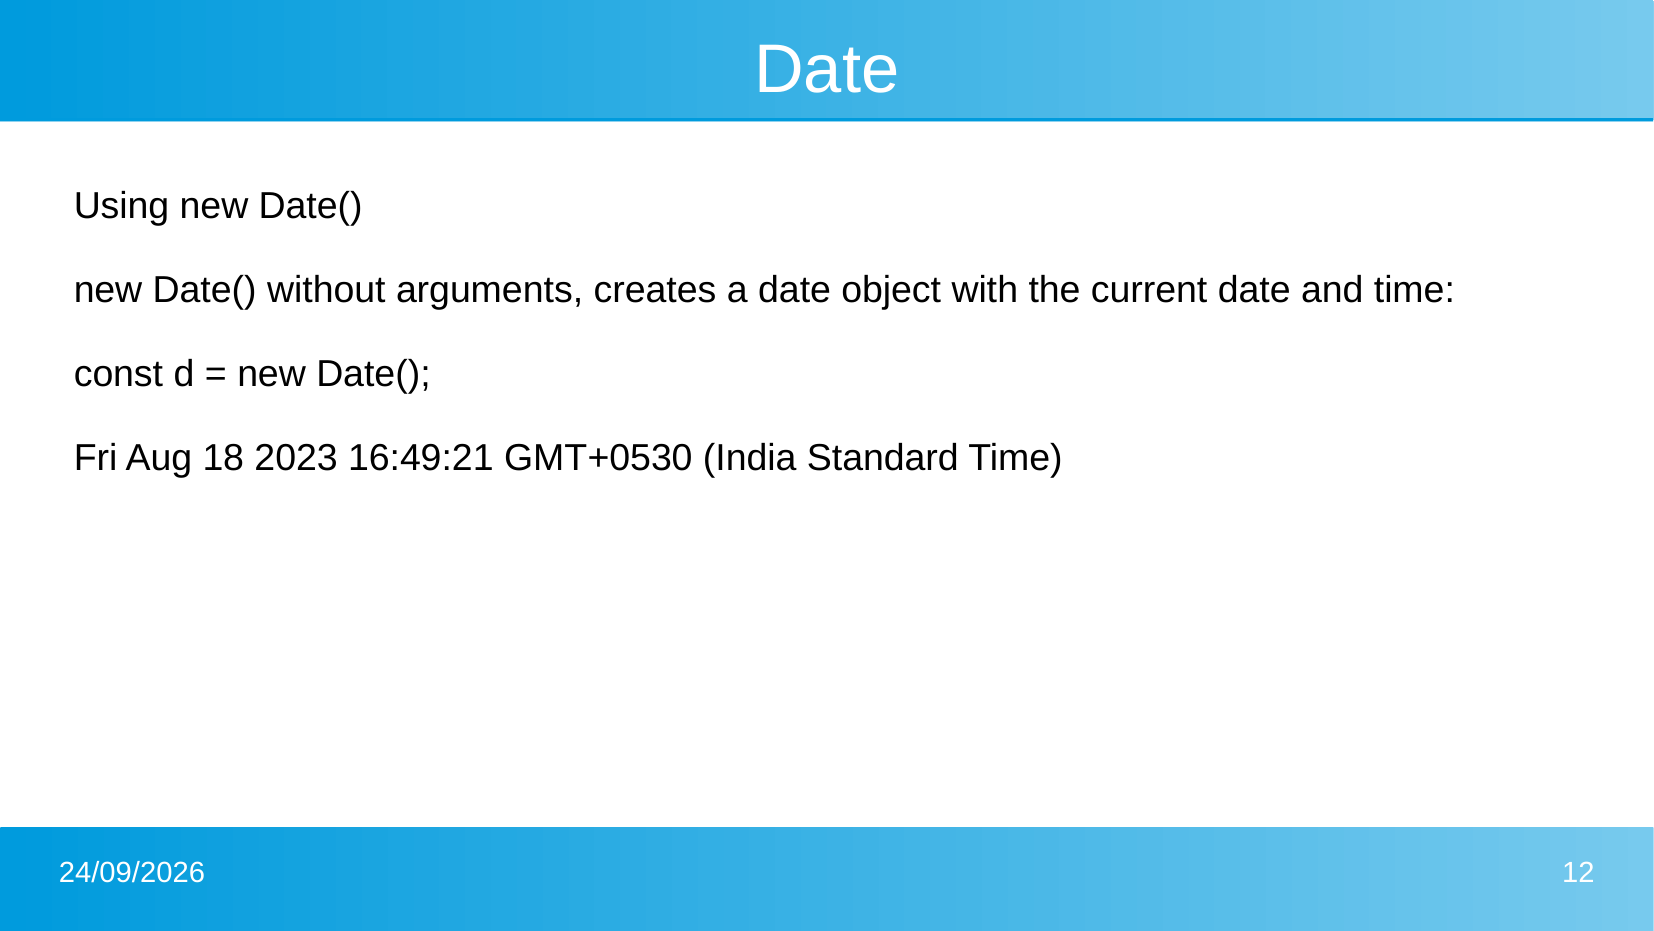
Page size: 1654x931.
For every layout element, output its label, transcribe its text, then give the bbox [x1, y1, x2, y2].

title Date [59, 29, 1595, 108]
text_box Using new Date() new Date() without arguments, creates a date object with the current date and time: const d = new Date(); Fri Aug 18 2023 16:49:21 GMT+0530 (India Standard Time) [59, 177, 1595, 528]
